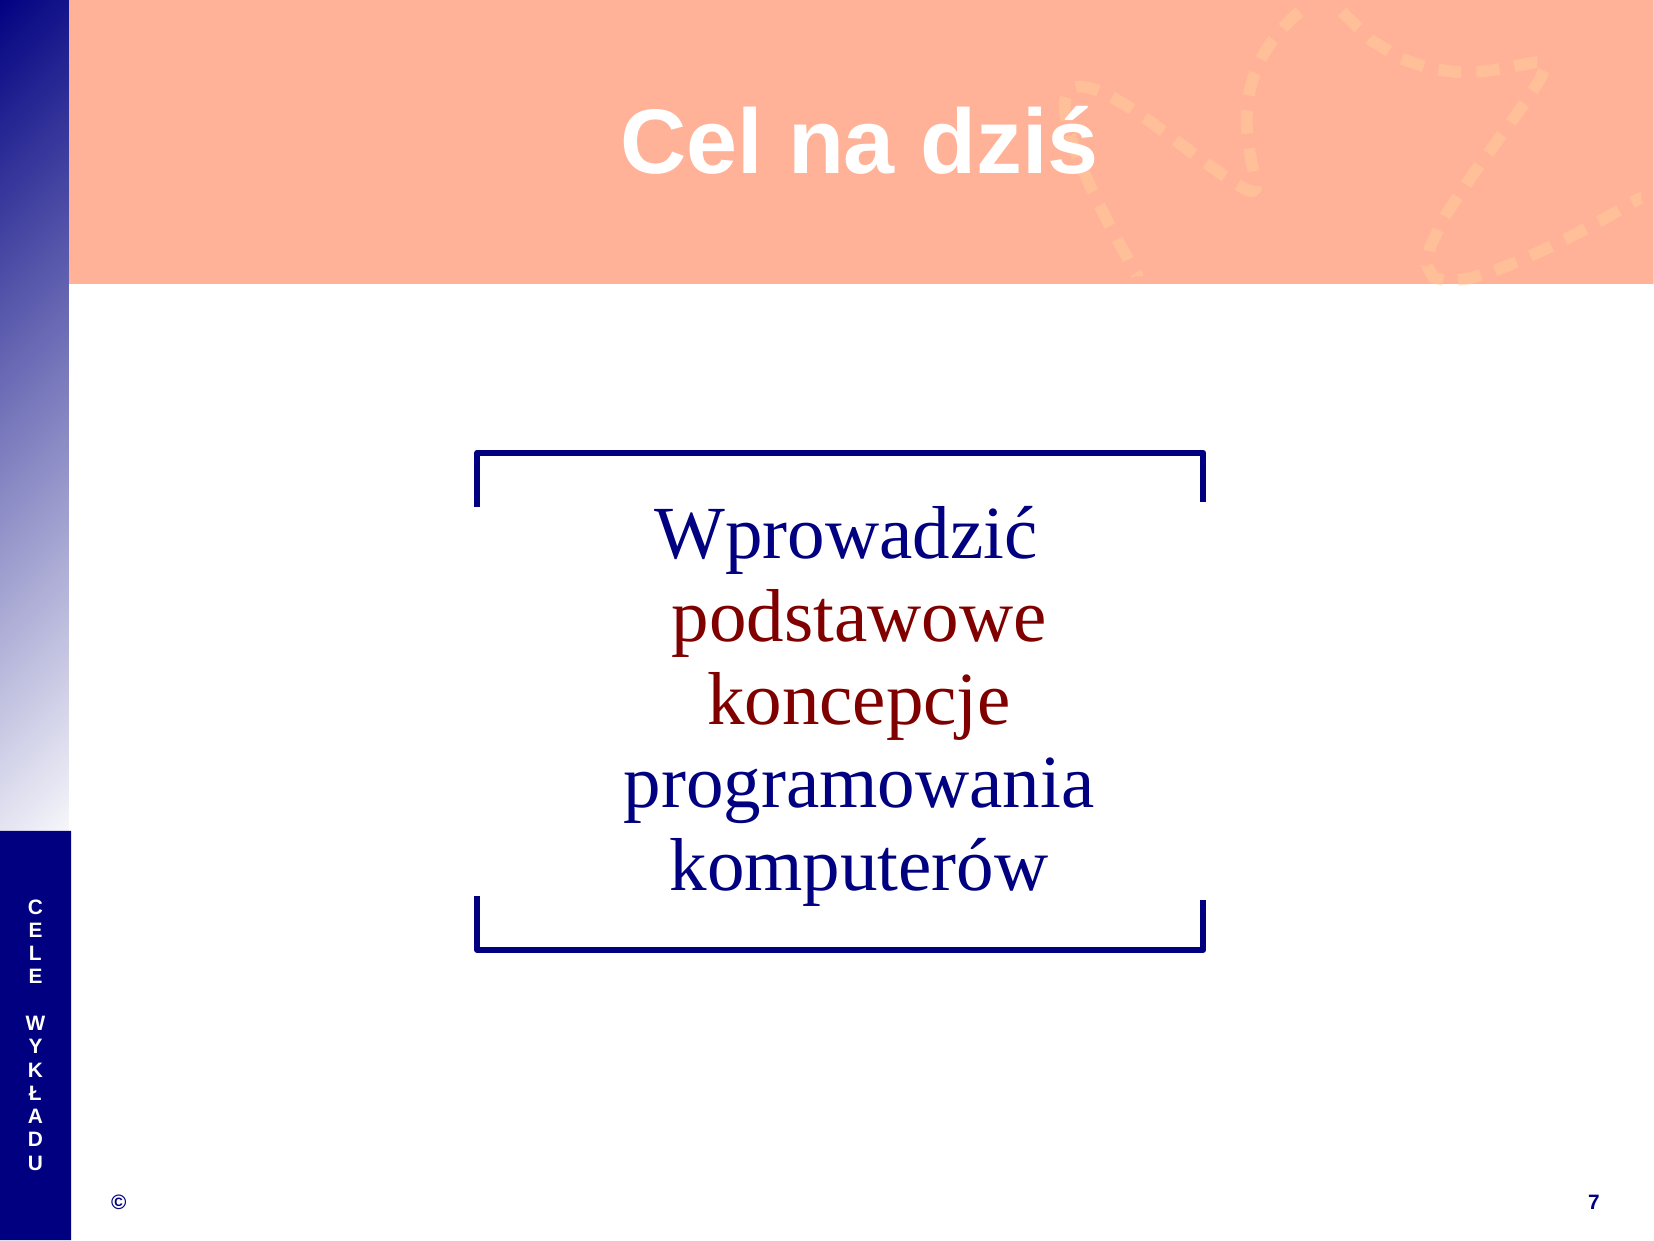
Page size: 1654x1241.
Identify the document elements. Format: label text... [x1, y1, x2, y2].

text_box Wprowadzić podstawowe koncepcje programowania komputerów [490, 416, 1191, 982]
title Cel na dziś [102, 37, 1617, 246]
text_box C E L E W Y K Ł A D U [0, 829, 71, 1241]
